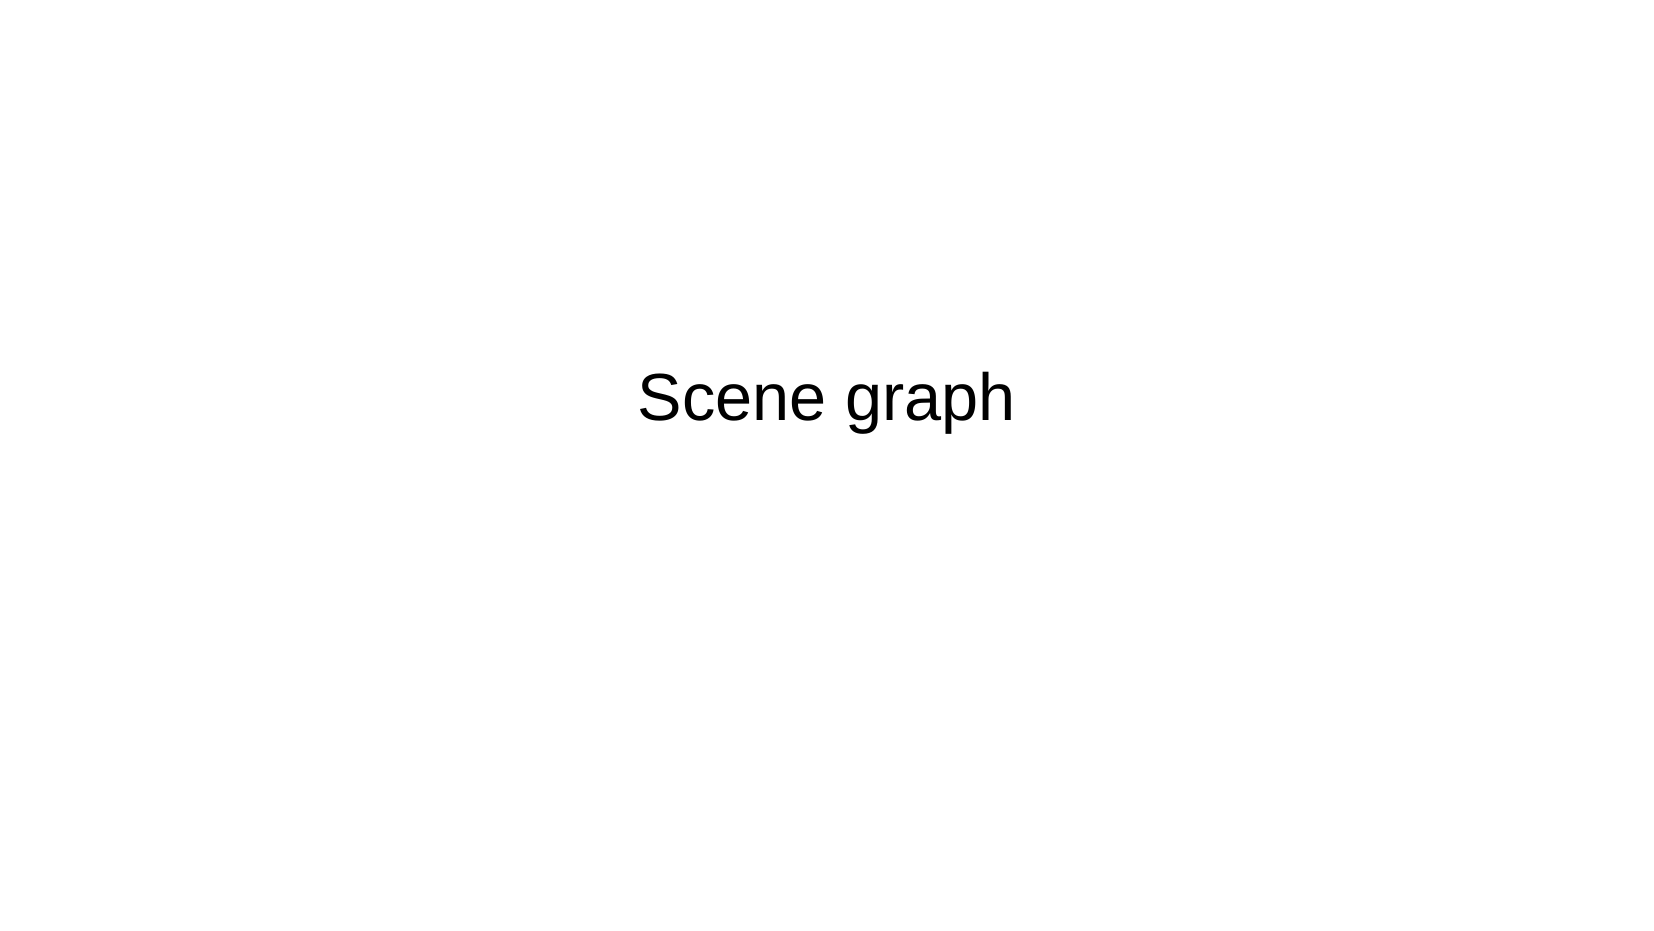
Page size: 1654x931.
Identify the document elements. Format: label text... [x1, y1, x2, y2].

subtitle Scene graph [82, 37, 1571, 757]
